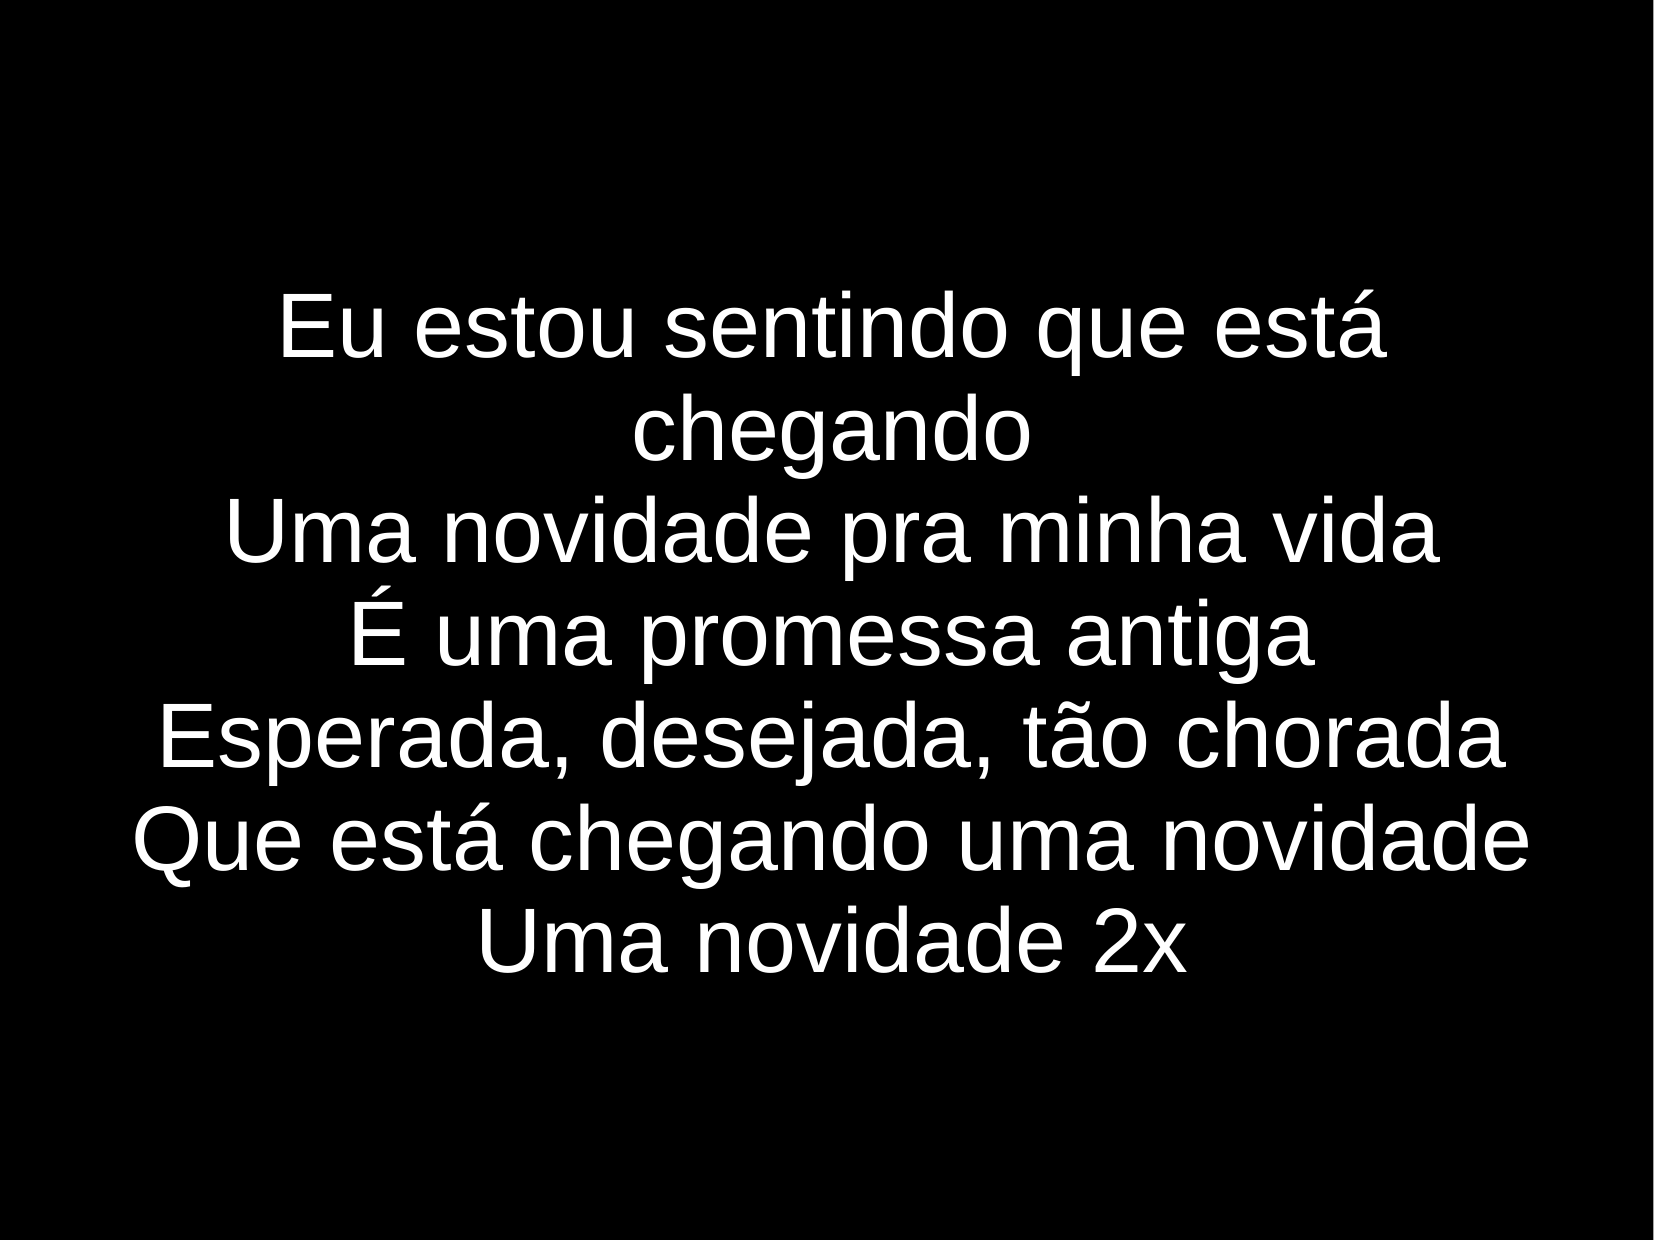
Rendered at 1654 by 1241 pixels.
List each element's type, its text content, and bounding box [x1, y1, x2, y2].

subtitle Eu estou sentindo que está chegando Uma novidade pra minha vida É uma promessa antiga Esperada, desejada, tão chorada Que está chegando uma novidade Uma novidade 2x [70, 94, 1595, 1173]
